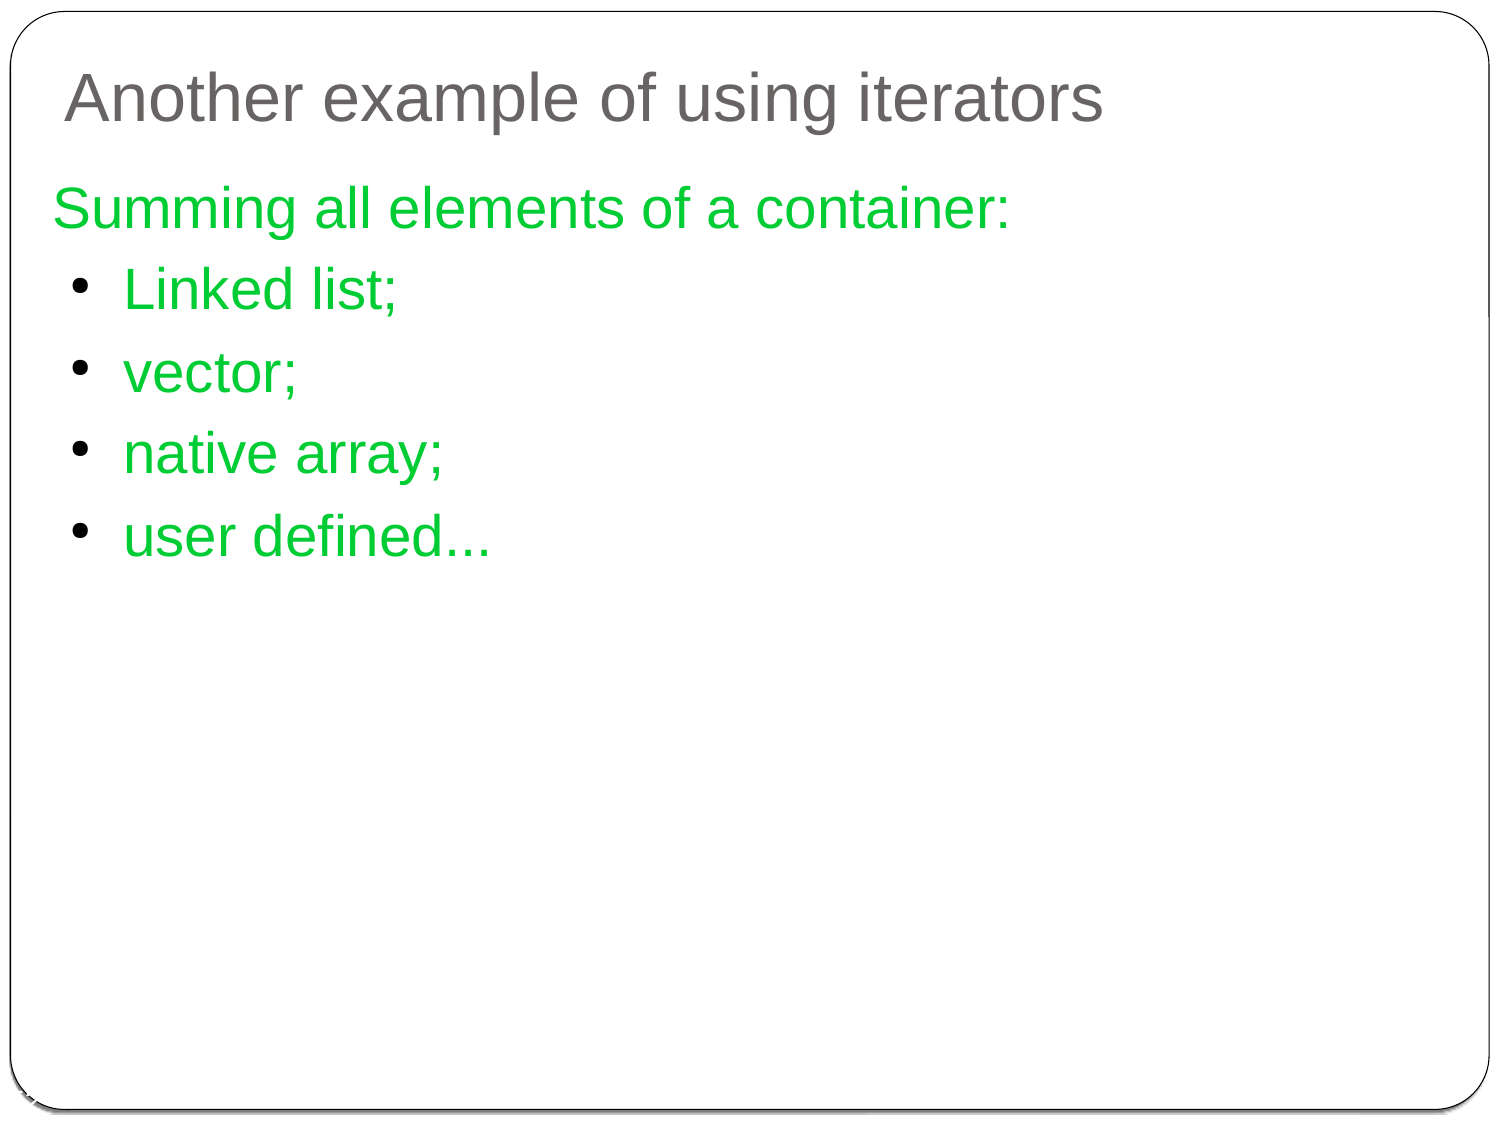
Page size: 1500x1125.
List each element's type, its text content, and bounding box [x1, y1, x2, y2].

title Another example of using iterators [50, 45, 1450, 150]
list Summing all elements of a container: Linked list; vector; native array; user defined... [37, 162, 1463, 1088]
slide_number <number> [0, 1074, 50, 1125]
